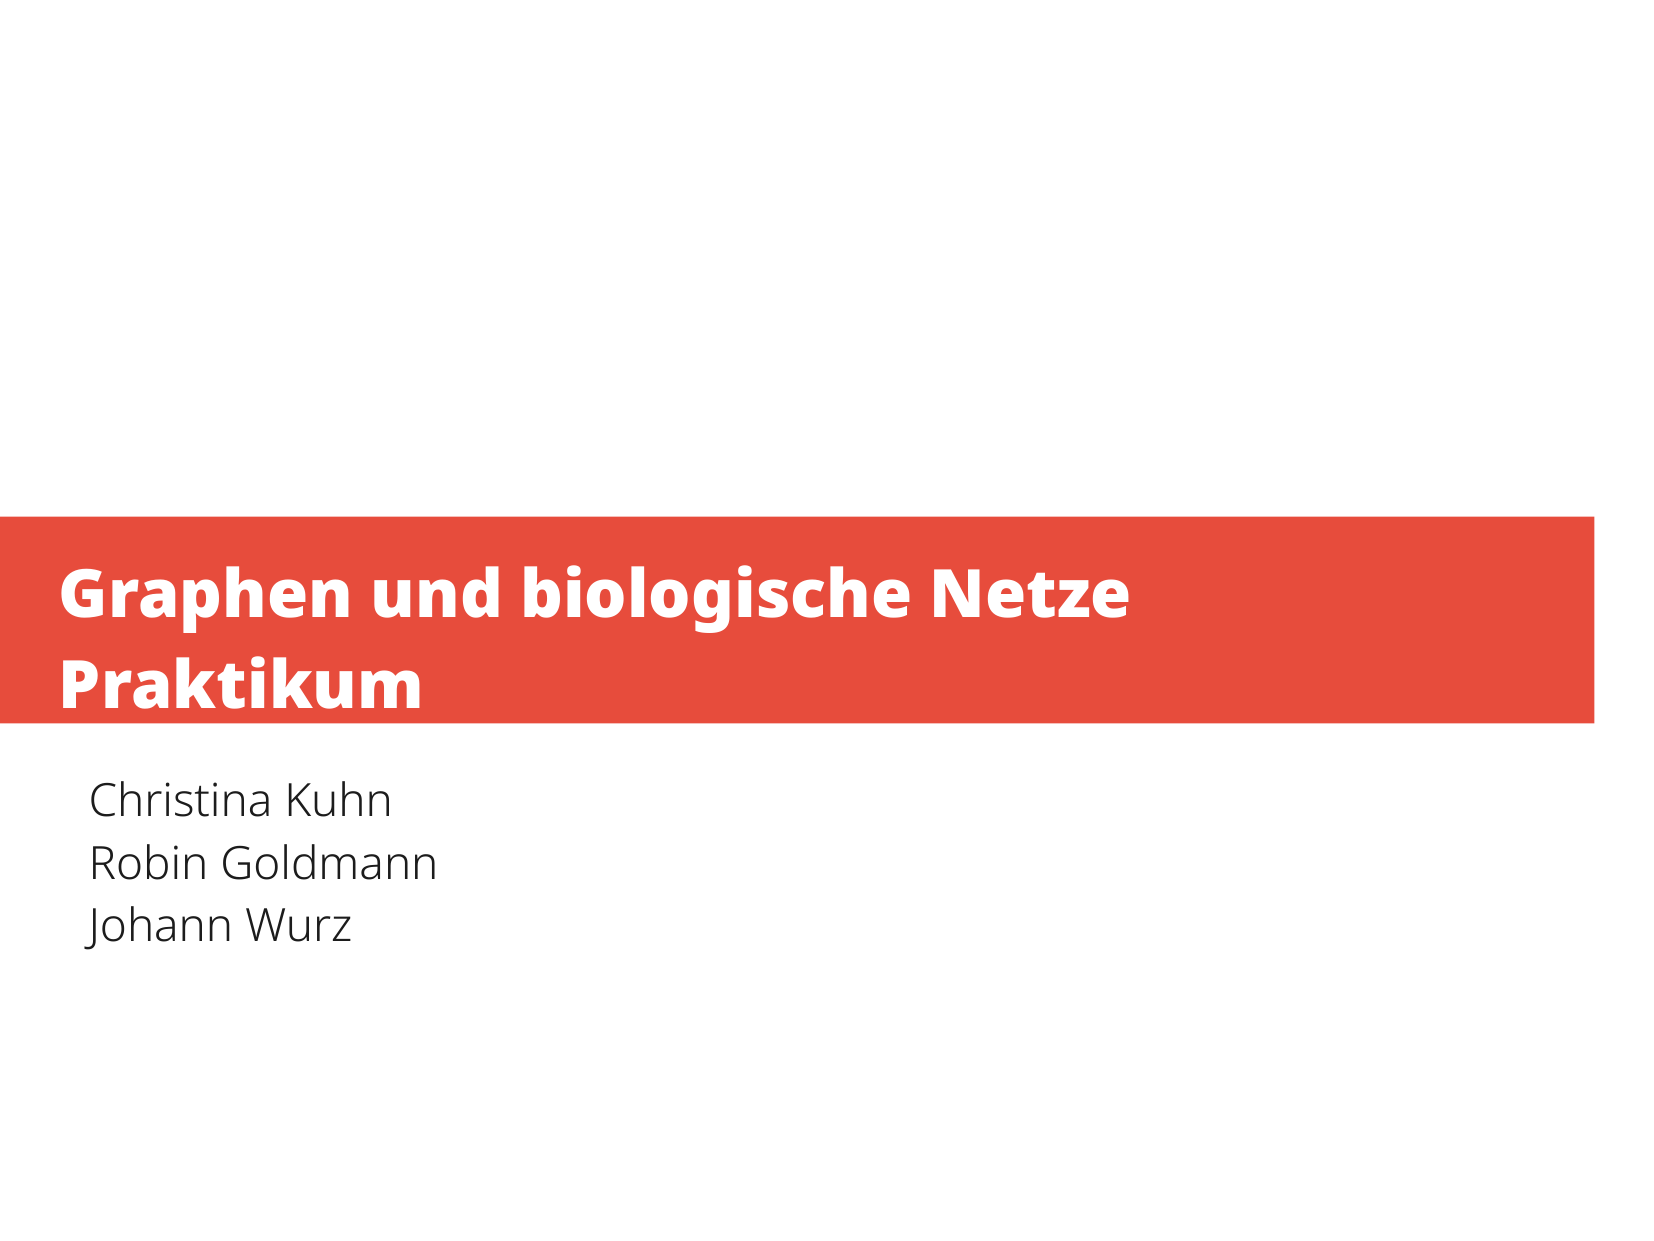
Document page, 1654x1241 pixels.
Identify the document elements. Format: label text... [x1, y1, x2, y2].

subtitle Christina Kuhn Robin Goldmann Johann Wurz [88, 767, 1595, 1182]
title Graphen und biologische Netze Praktikum [59, 546, 1595, 694]
